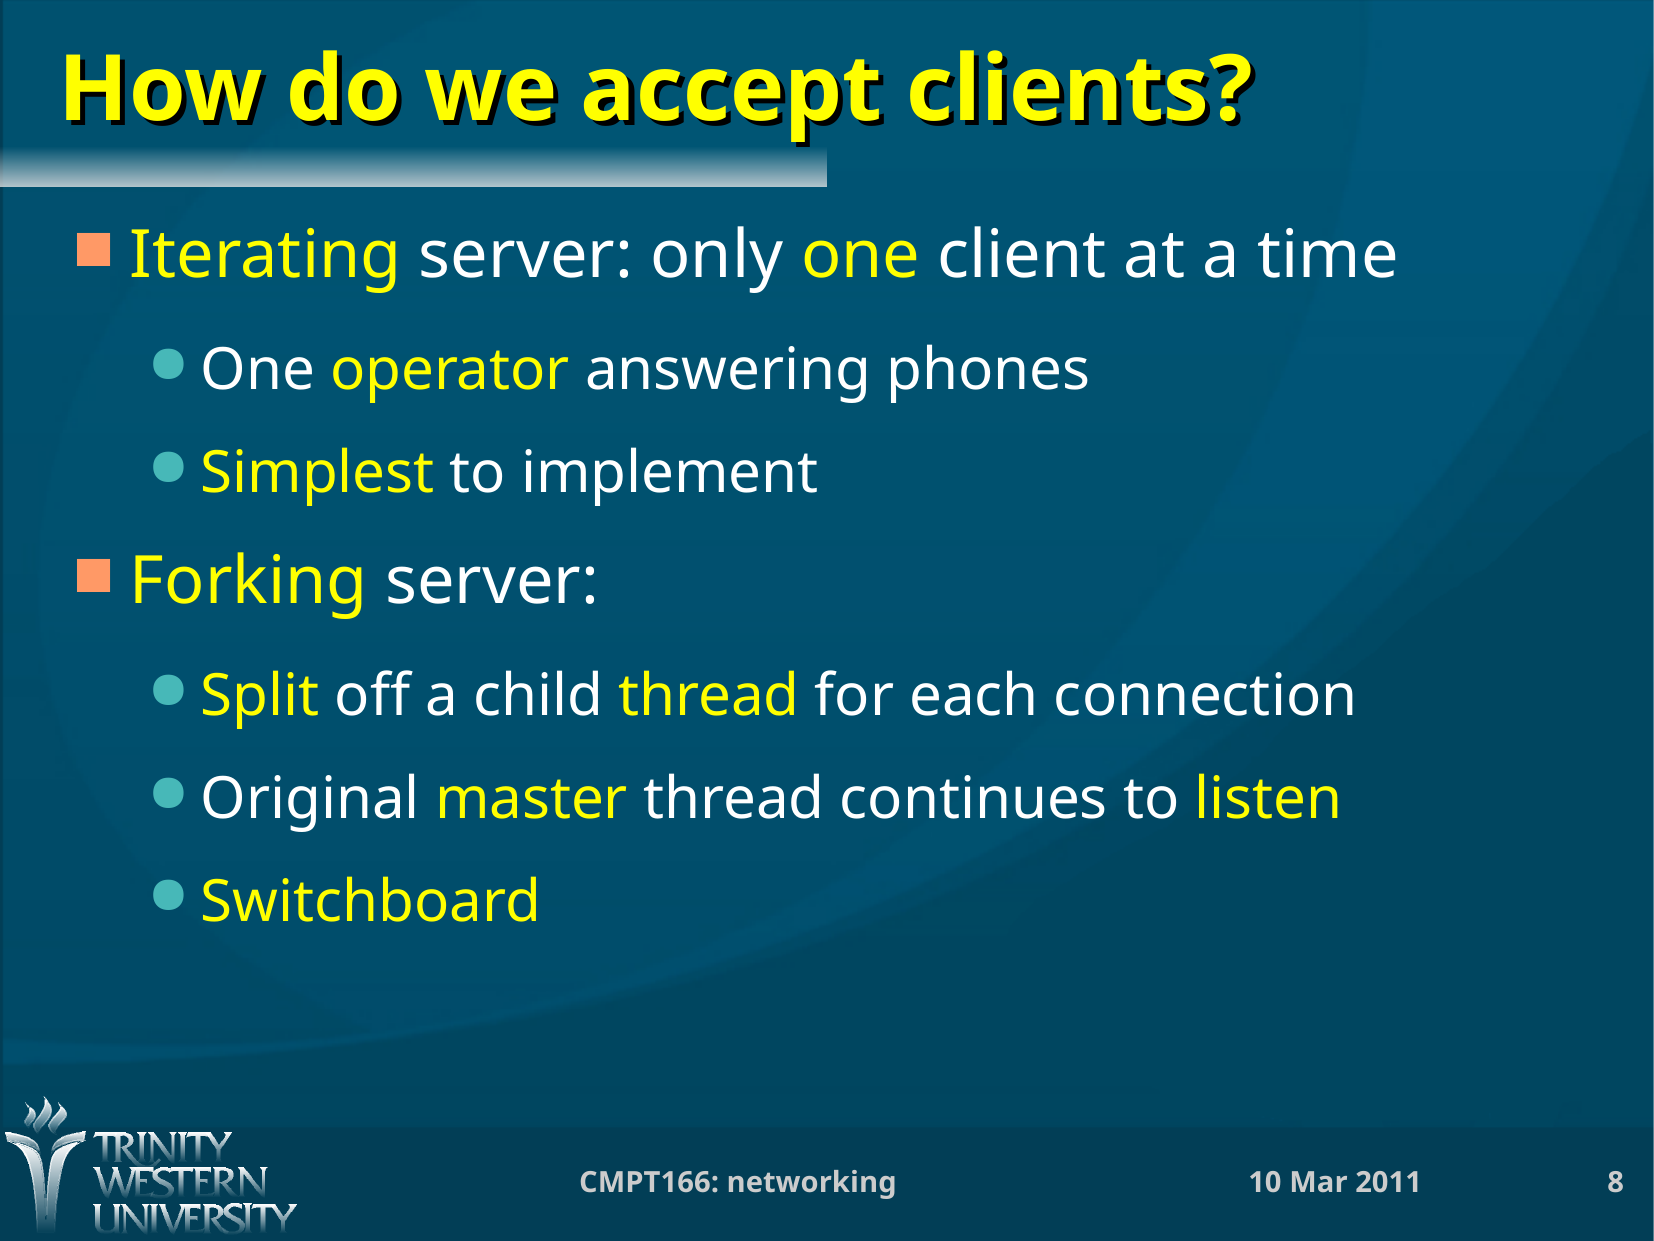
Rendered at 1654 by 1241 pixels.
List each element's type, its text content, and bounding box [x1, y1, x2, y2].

title Running out of IP space: IPv6 [0, 154, 827, 158]
list Iterating server: only one client at a time One operator answering phones Simplest to implement Forking server: Split off a child thread for each connection Original master thread continues to listen Switchboard [59, 206, 1625, 1026]
title How do we accept clients? [59, 19, 1595, 148]
picture [38, 1227, 54, 1232]
